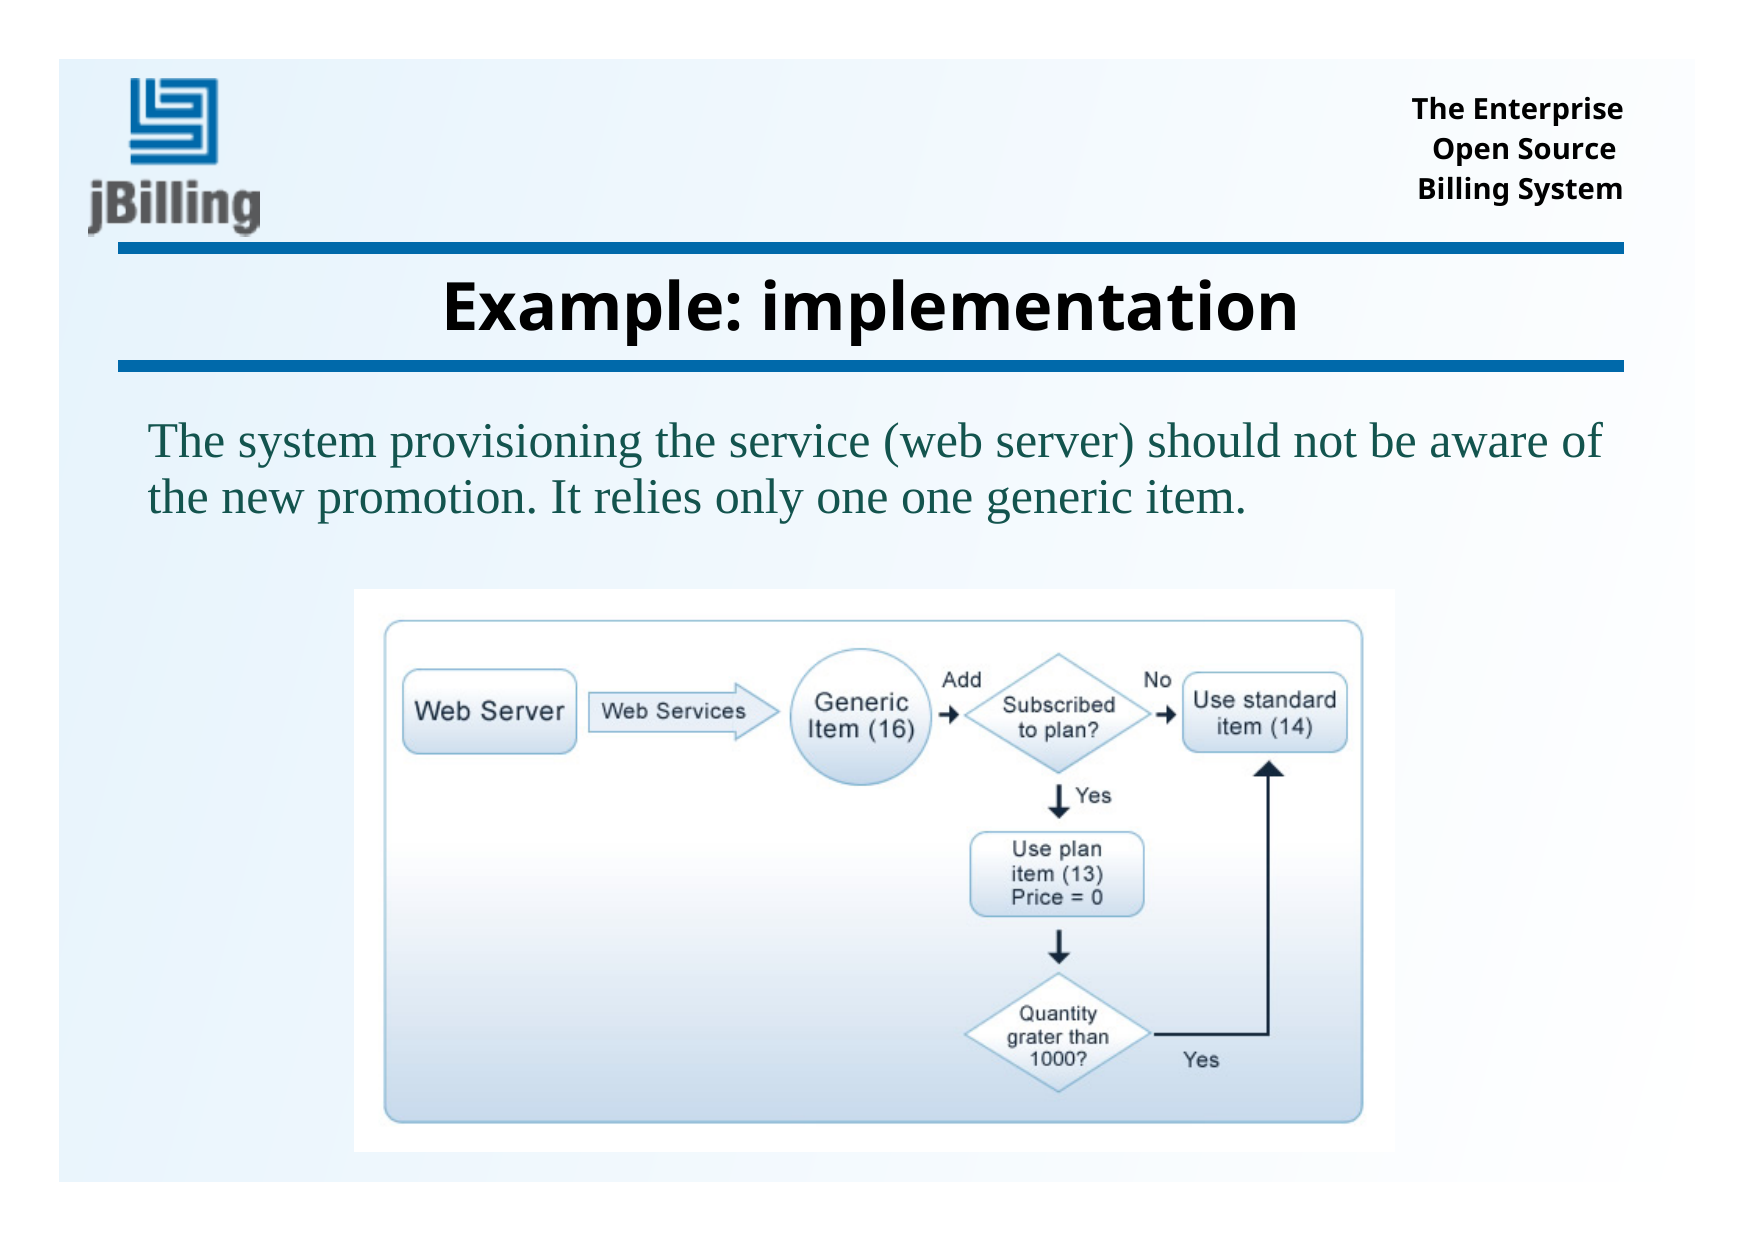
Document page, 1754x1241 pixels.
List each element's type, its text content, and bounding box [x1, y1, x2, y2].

picture [354, 589, 1395, 1152]
text_box The system provisioning the service (web server) should not be aware of the new promotion. It relies only one one generic item. [147, 413, 1625, 535]
title Example: implementation [118, 248, 1625, 361]
picture [88, 78, 260, 237]
